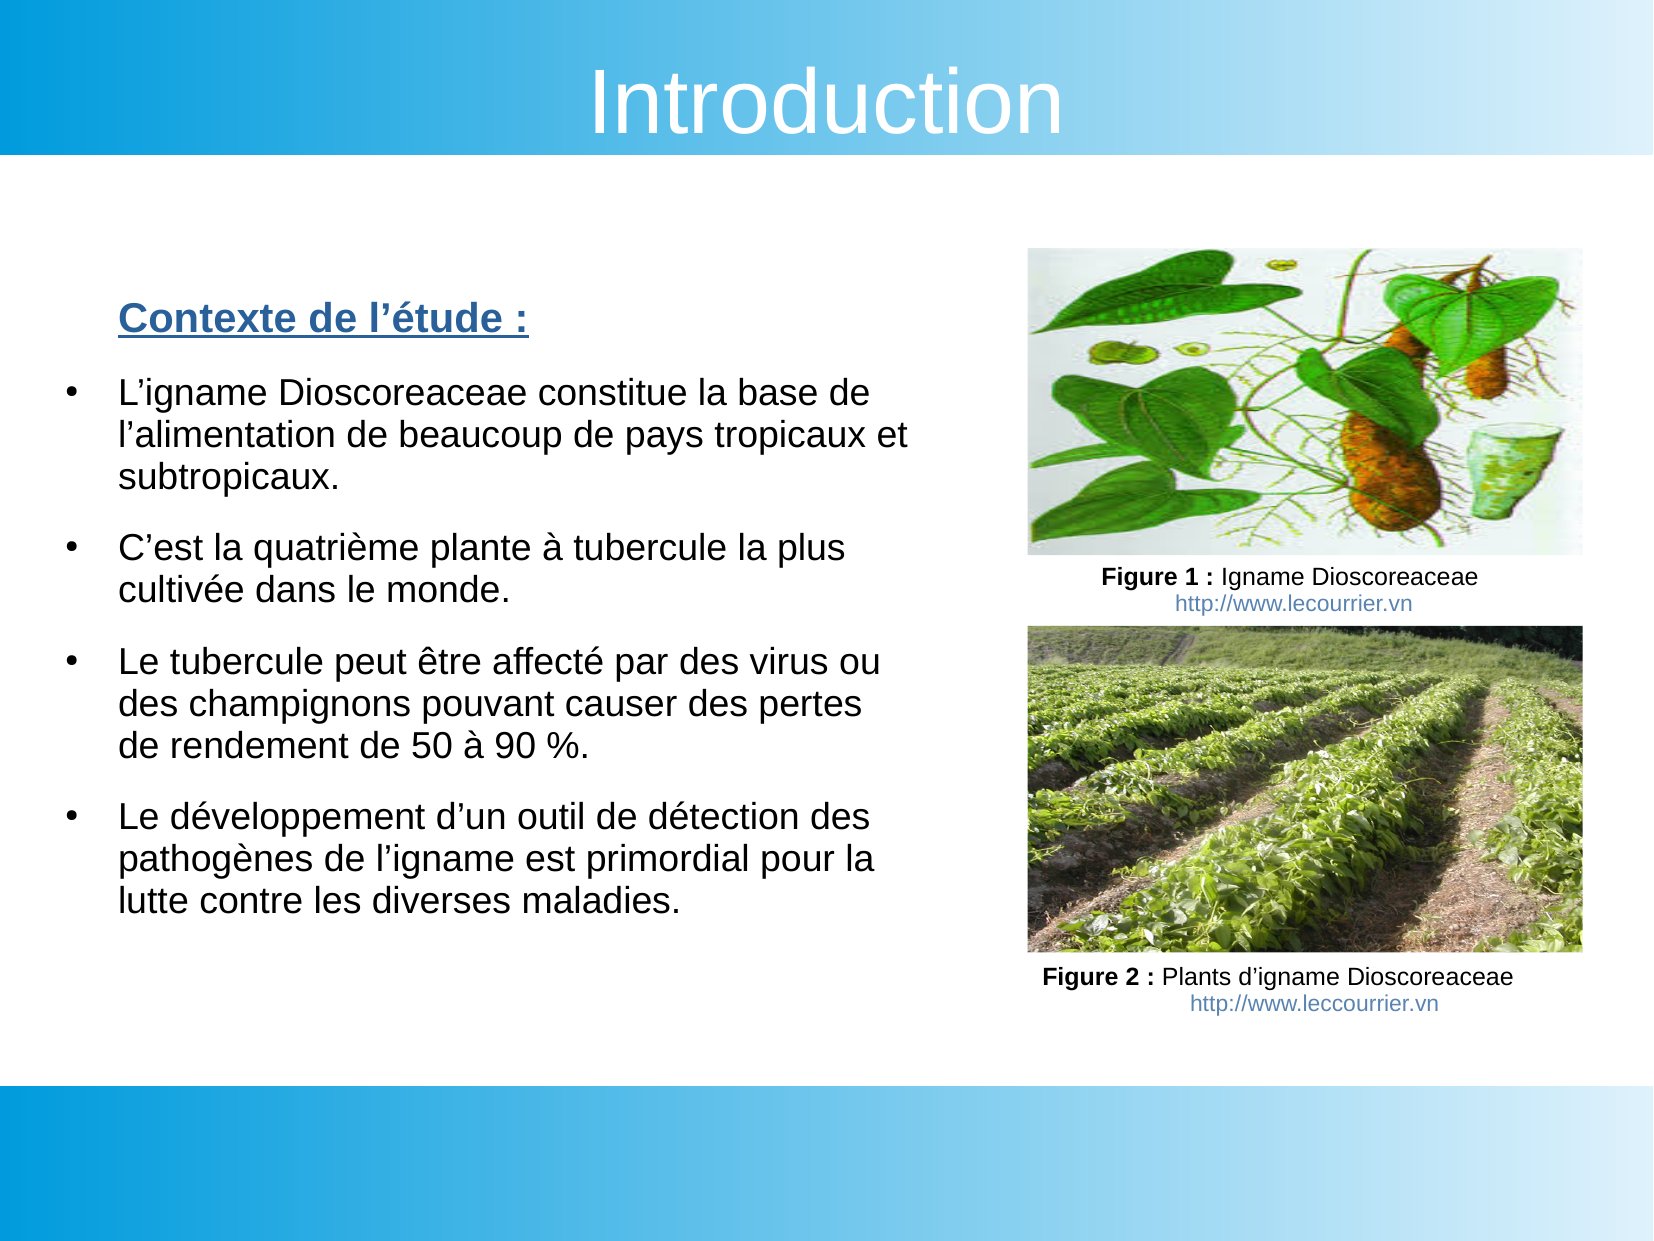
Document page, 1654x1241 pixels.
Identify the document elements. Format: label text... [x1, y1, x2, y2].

title Introduction [82, 49, 1571, 155]
list Contexte de l’étude : L’igname Dioscoreaceae constitue la base de l’alimentation de beaucoup de pays tropicaux et subtropicaux. C’est la quatrième plante à tubercule la plus cultivée dans le monde. Le tubercule peut être affecté par des virus ou des champignons pouvant causer des pertes de rendement de 50 à 90 %. Le développement d’un outil de détection des pathogènes de l’igname est primordial pour la lutte contre les diverses maladies. [47, 295, 910, 1004]
text_box Figure 2 : Plants d’igname Dioscoreaceae http://www.leccourrier.vn [1027, 952, 1619, 1028]
text_box [1027, 248, 1583, 556]
text_box [1027, 625, 1583, 953]
text_box Figure 1 : Igname Dioscoreaceae http://www.lecourrier.vn [1086, 555, 1548, 624]
